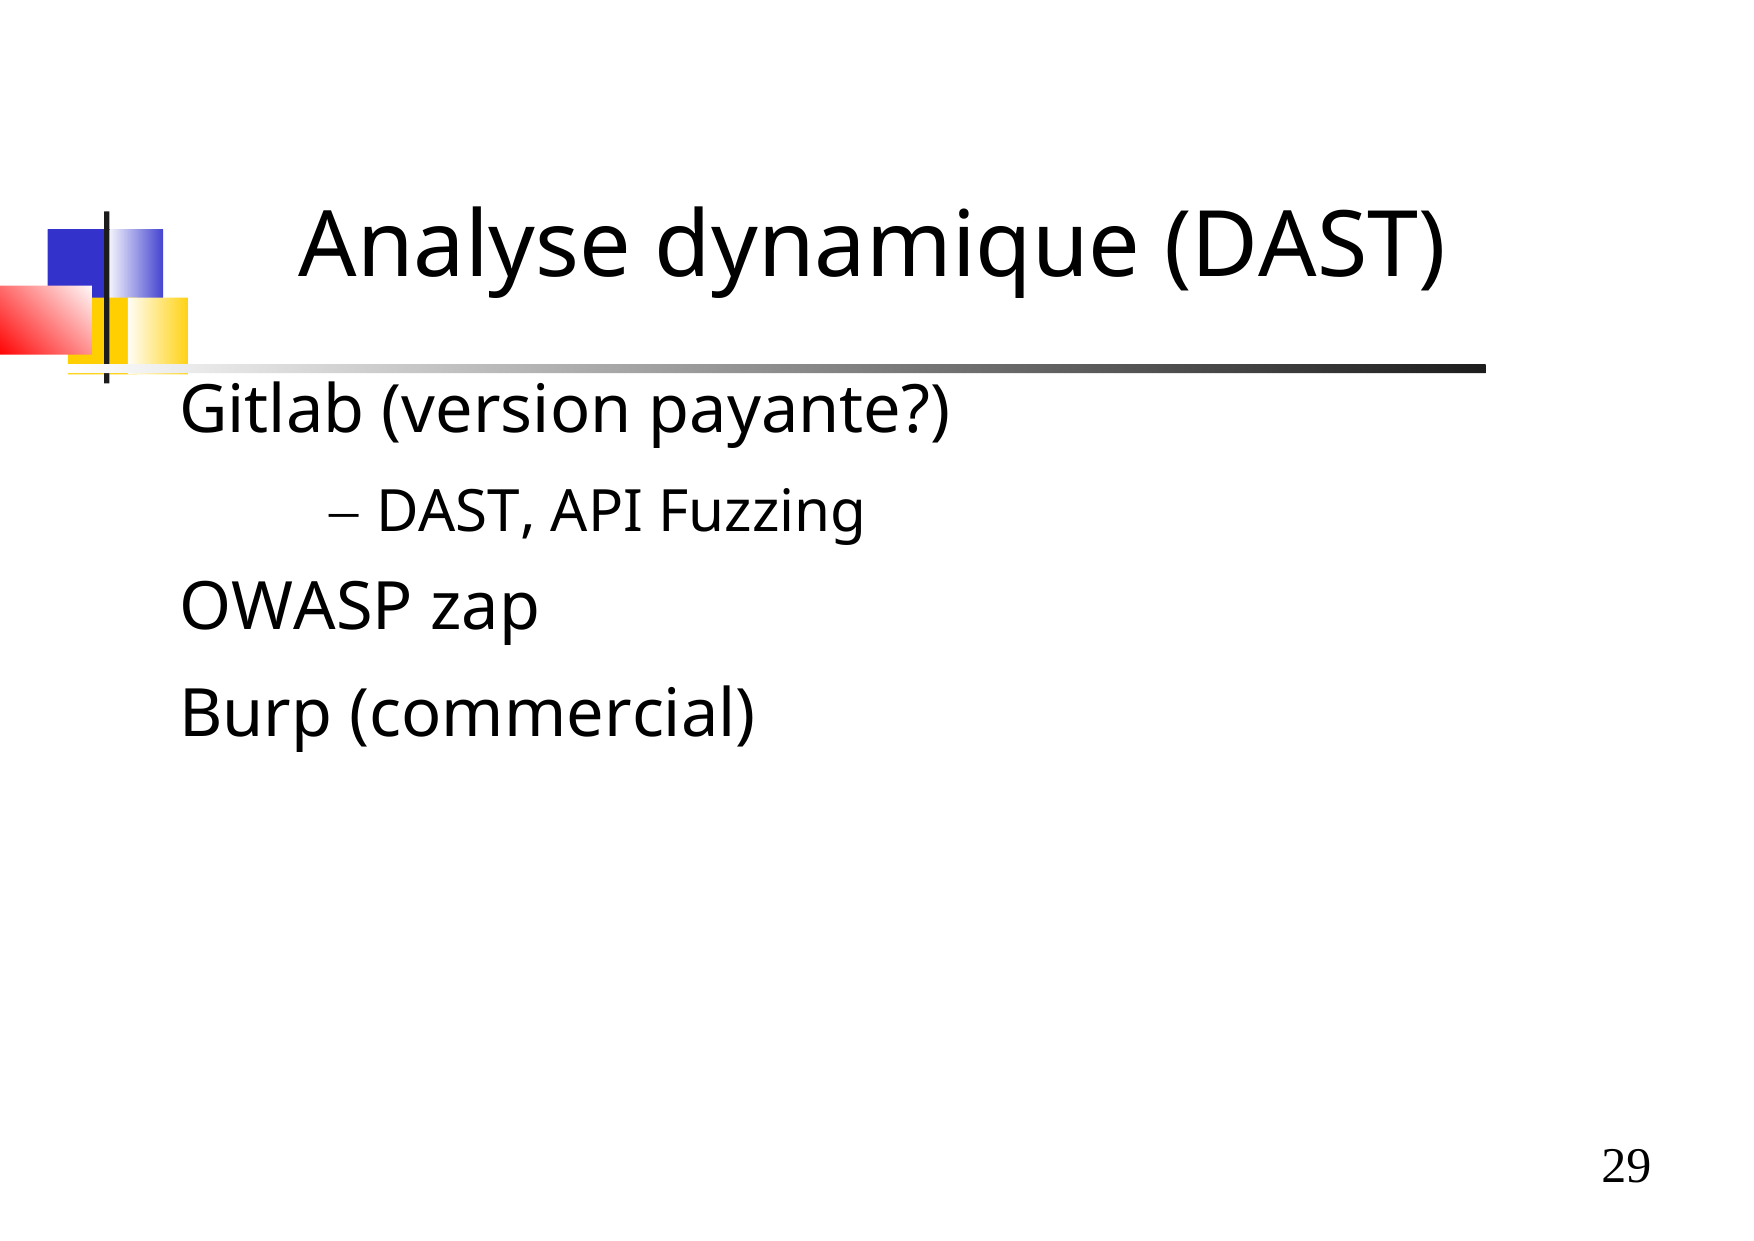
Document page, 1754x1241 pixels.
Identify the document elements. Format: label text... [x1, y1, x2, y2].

list Gitlab (version payante?) DAST, API Fuzzing OWASP zap Burp (commercial) [179, 371, 1567, 1091]
title Analyse dynamique (DAST) [179, 139, 1567, 351]
